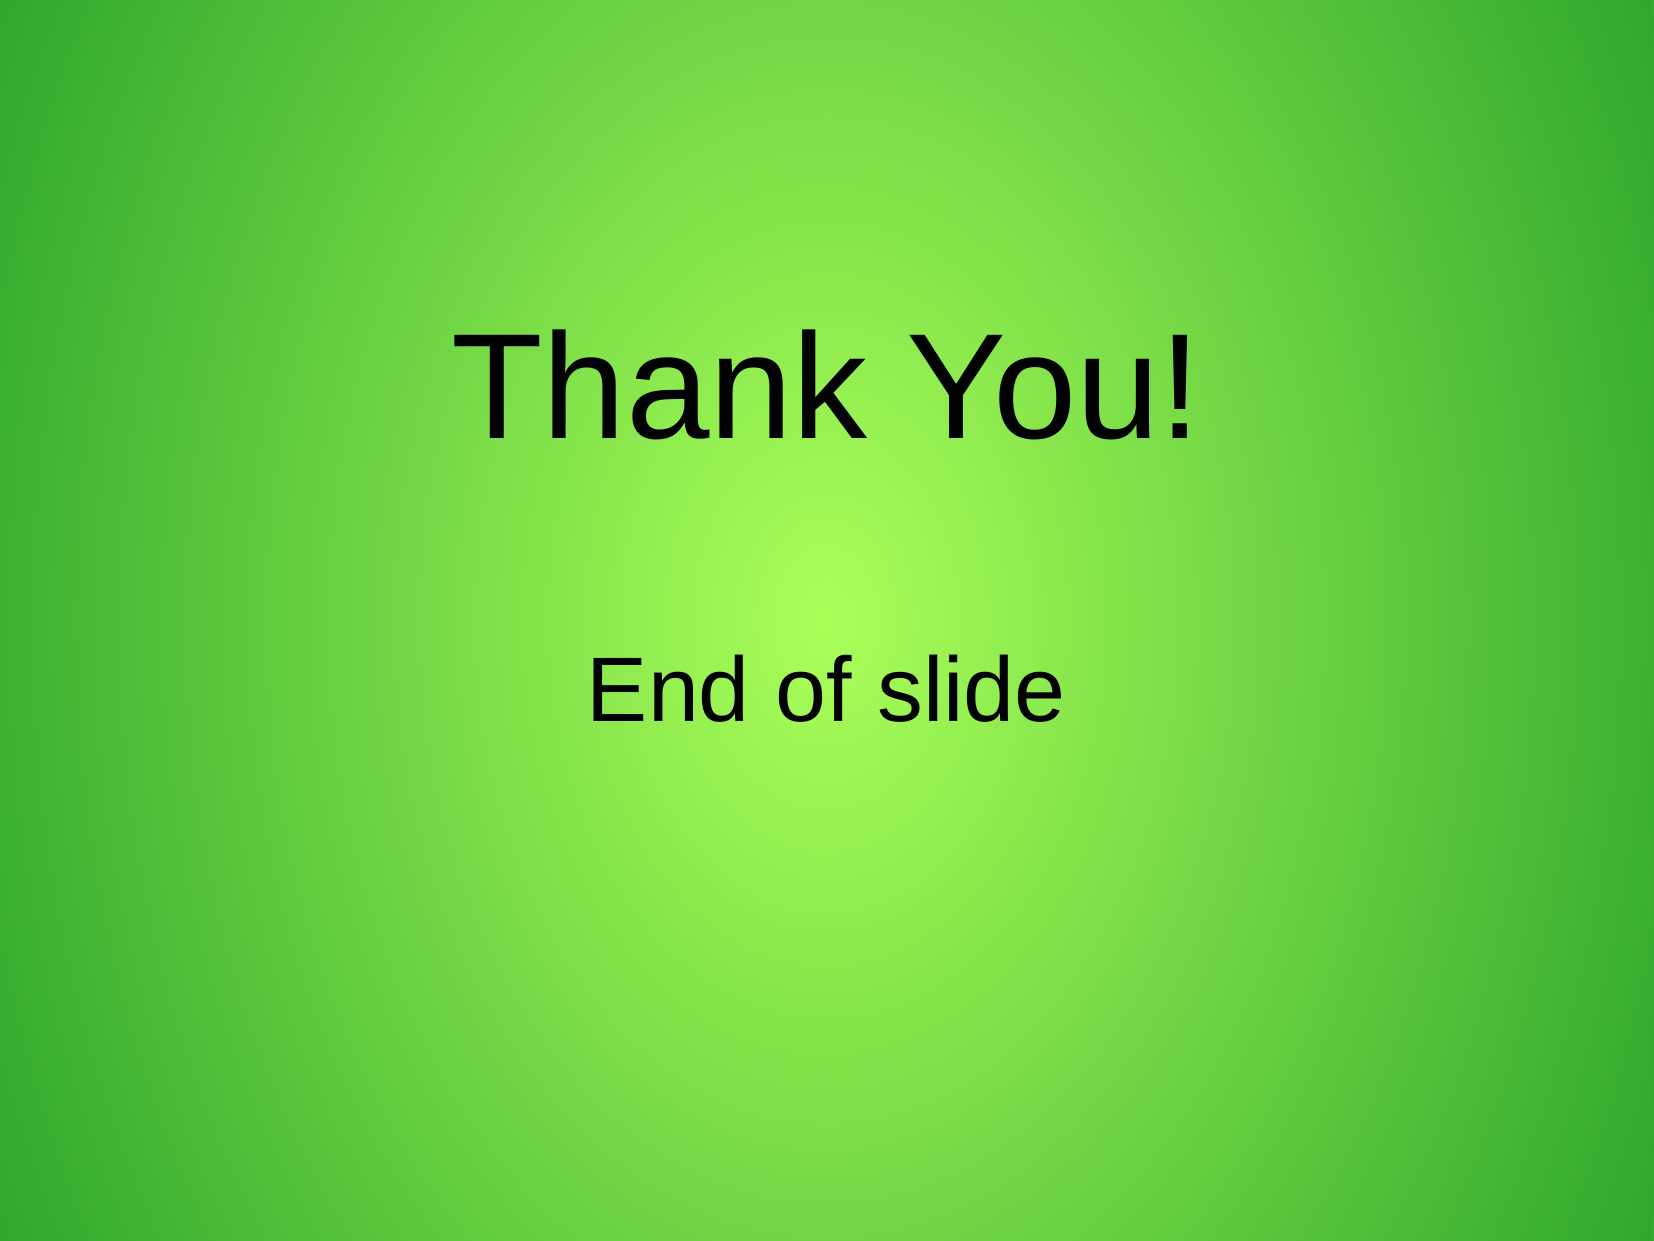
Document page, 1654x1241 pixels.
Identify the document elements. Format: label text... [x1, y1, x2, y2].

text_box Thank You! End of slide [82, 47, 1571, 997]
